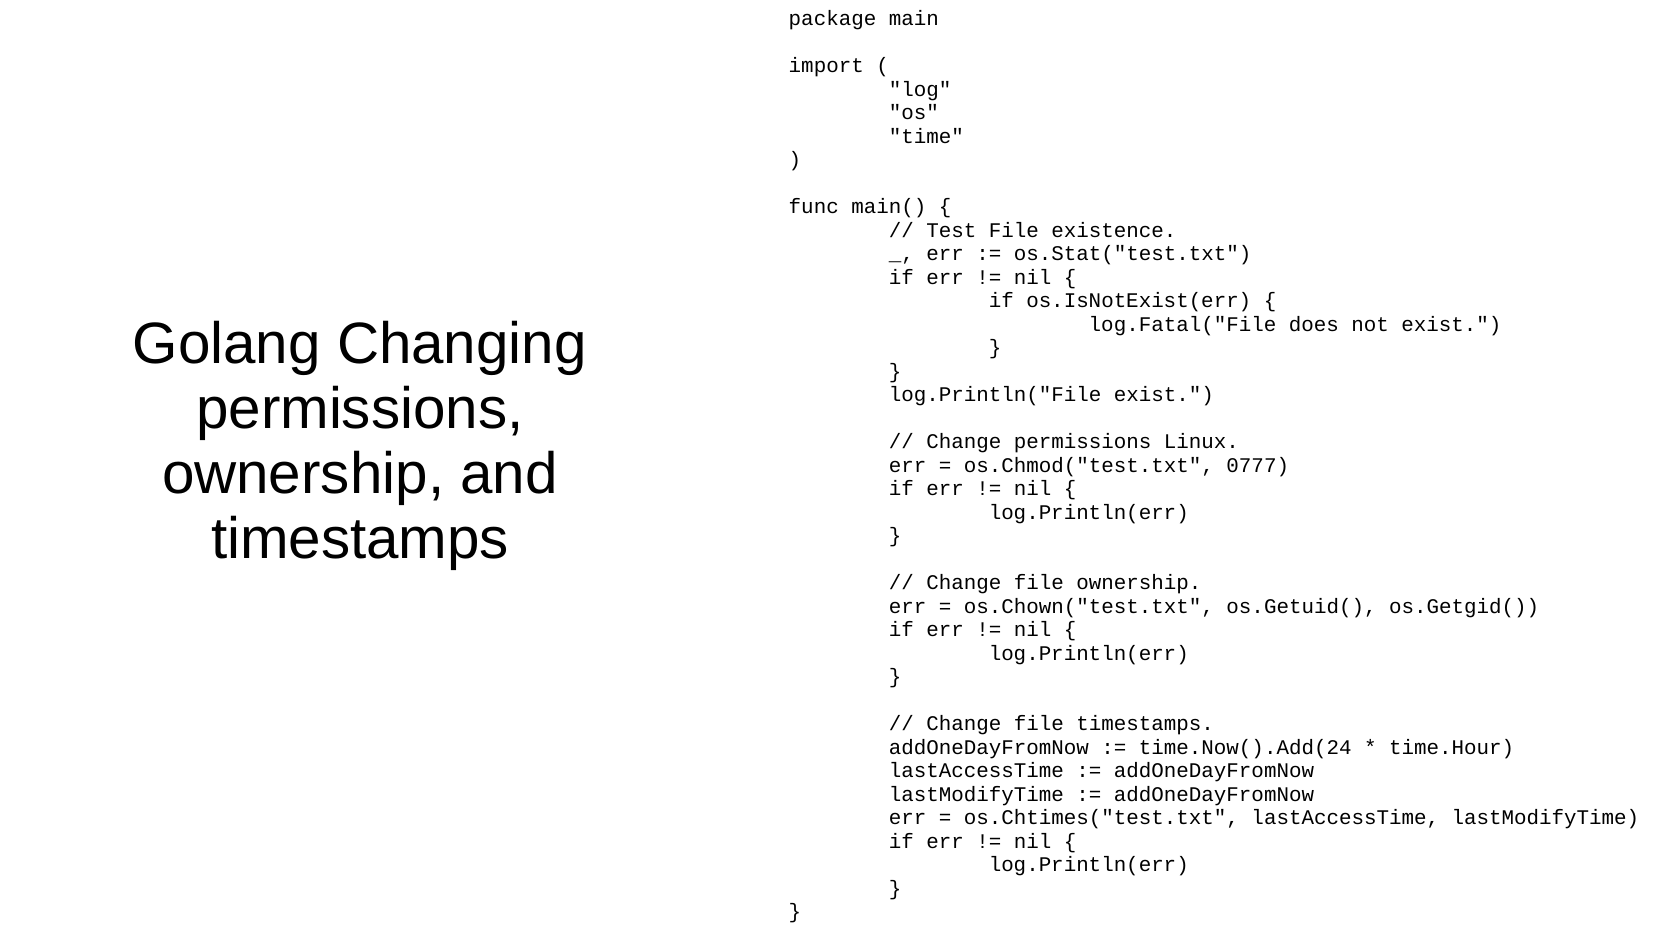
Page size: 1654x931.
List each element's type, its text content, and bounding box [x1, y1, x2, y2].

text_box package main import ( "log" "os" "time" ) func main() { // Test File existence. _, err := os.Stat("test.txt") if err != nil { if os.IsNotExist(err) { log.Fatal("File does not exist.") } } log.Println("File exist.") // Change permissions Linux. err = os.Chmod("test.txt", 0777) if err != nil { log.Println(err) } // Change file ownership. err = os.Chown("test.txt", os.Getuid(), os.Getgid()) if err != nil { log.Println(err) } // Change file timestamps. addOneDayFromNow := time.Now().Add(24 * time.Hour) lastAccessTime := addOneDayFromNow lastModifyTime := addOneDayFromNow err = os.Chtimes("test.txt", lastAccessTime, lastModifyTime) if err != nil { log.Println(err) } } [773, 1, 1654, 931]
title Golang Changing permissions, ownership, and timestamps [118, 310, 603, 572]
